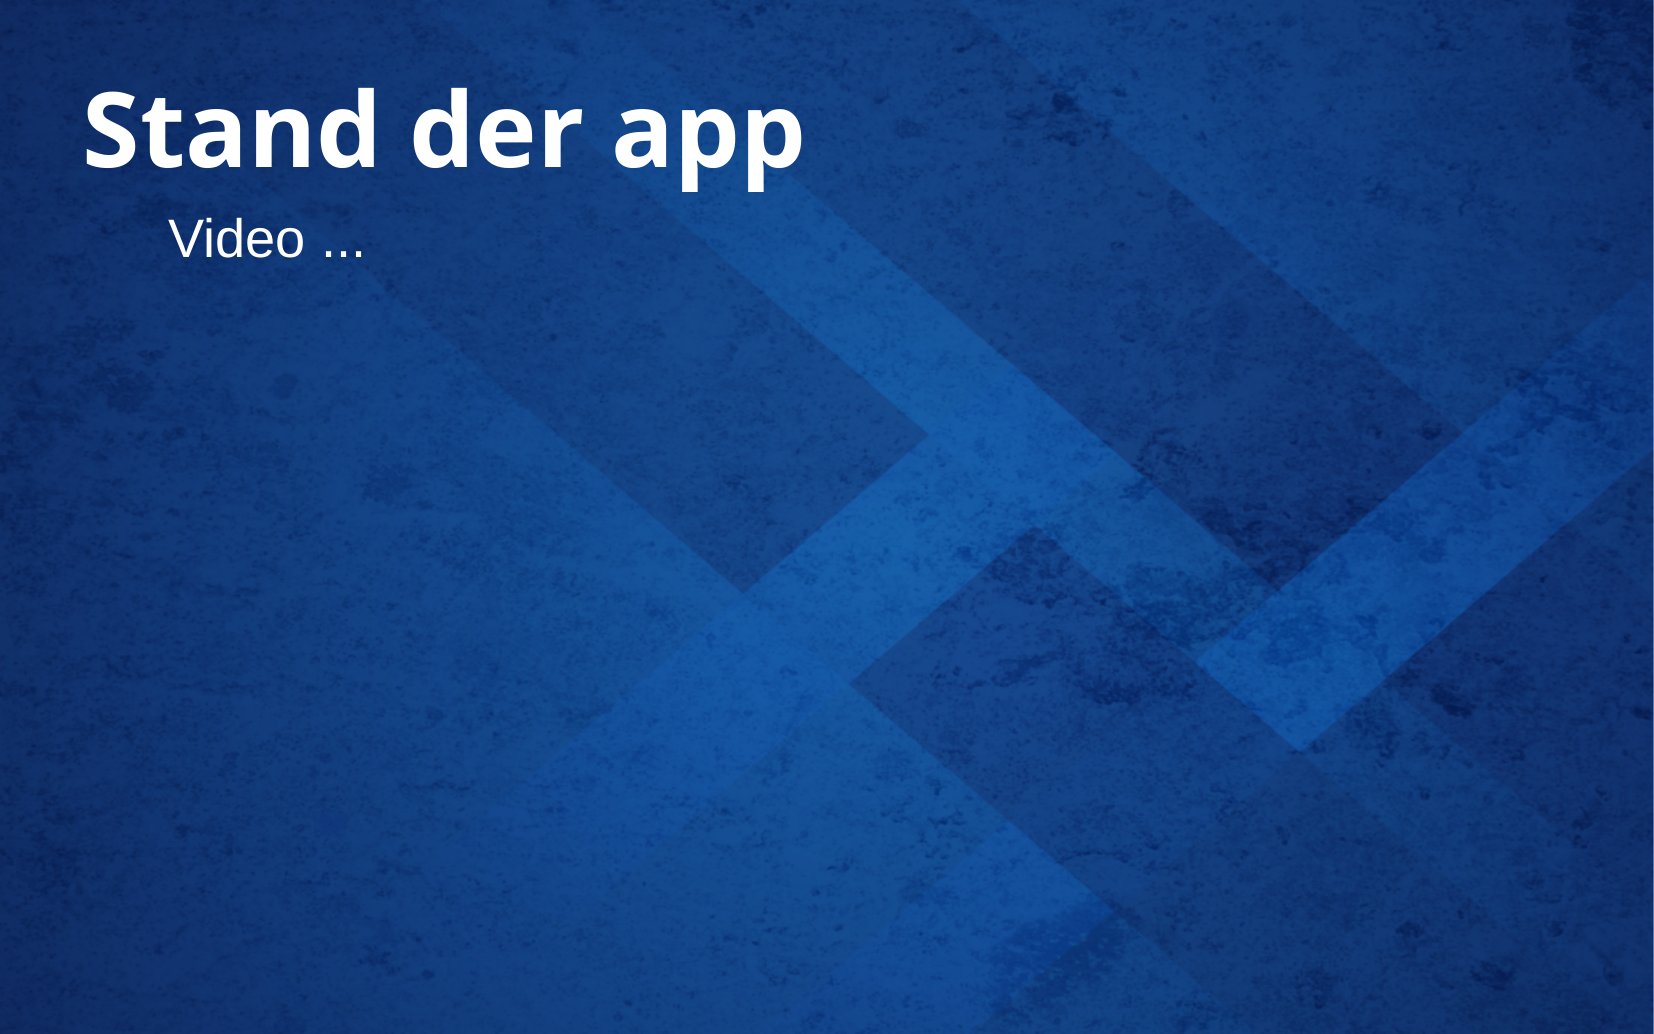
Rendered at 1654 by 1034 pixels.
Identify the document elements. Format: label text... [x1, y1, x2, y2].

title Stand der app [82, 41, 1571, 214]
text_box Video ... [153, 200, 1453, 277]
picture [0, 0, 1654, 1034]
